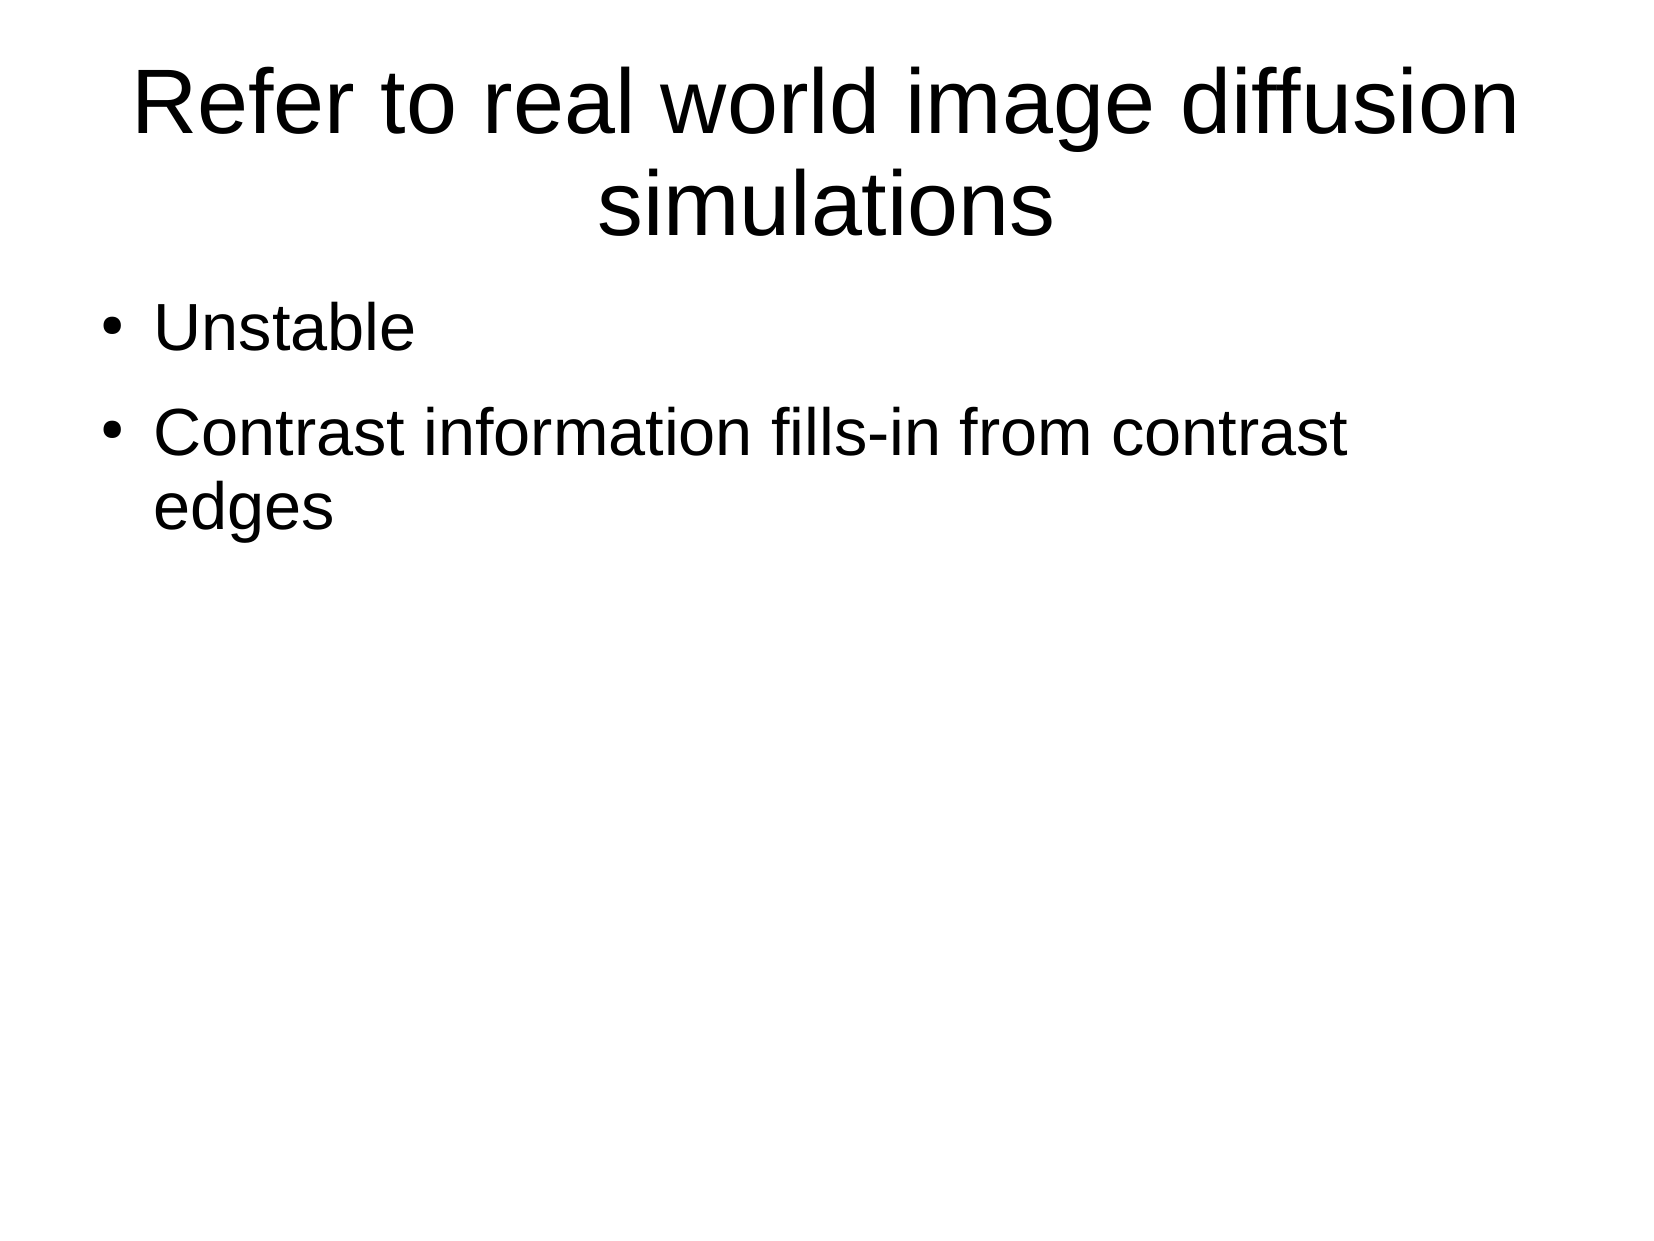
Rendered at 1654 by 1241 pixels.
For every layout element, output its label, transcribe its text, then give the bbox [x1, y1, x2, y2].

title Refer to real world image diffusion simulations [82, 49, 1571, 257]
list Unstable Contrast information fills-in from contrast edges [82, 290, 1538, 1010]
